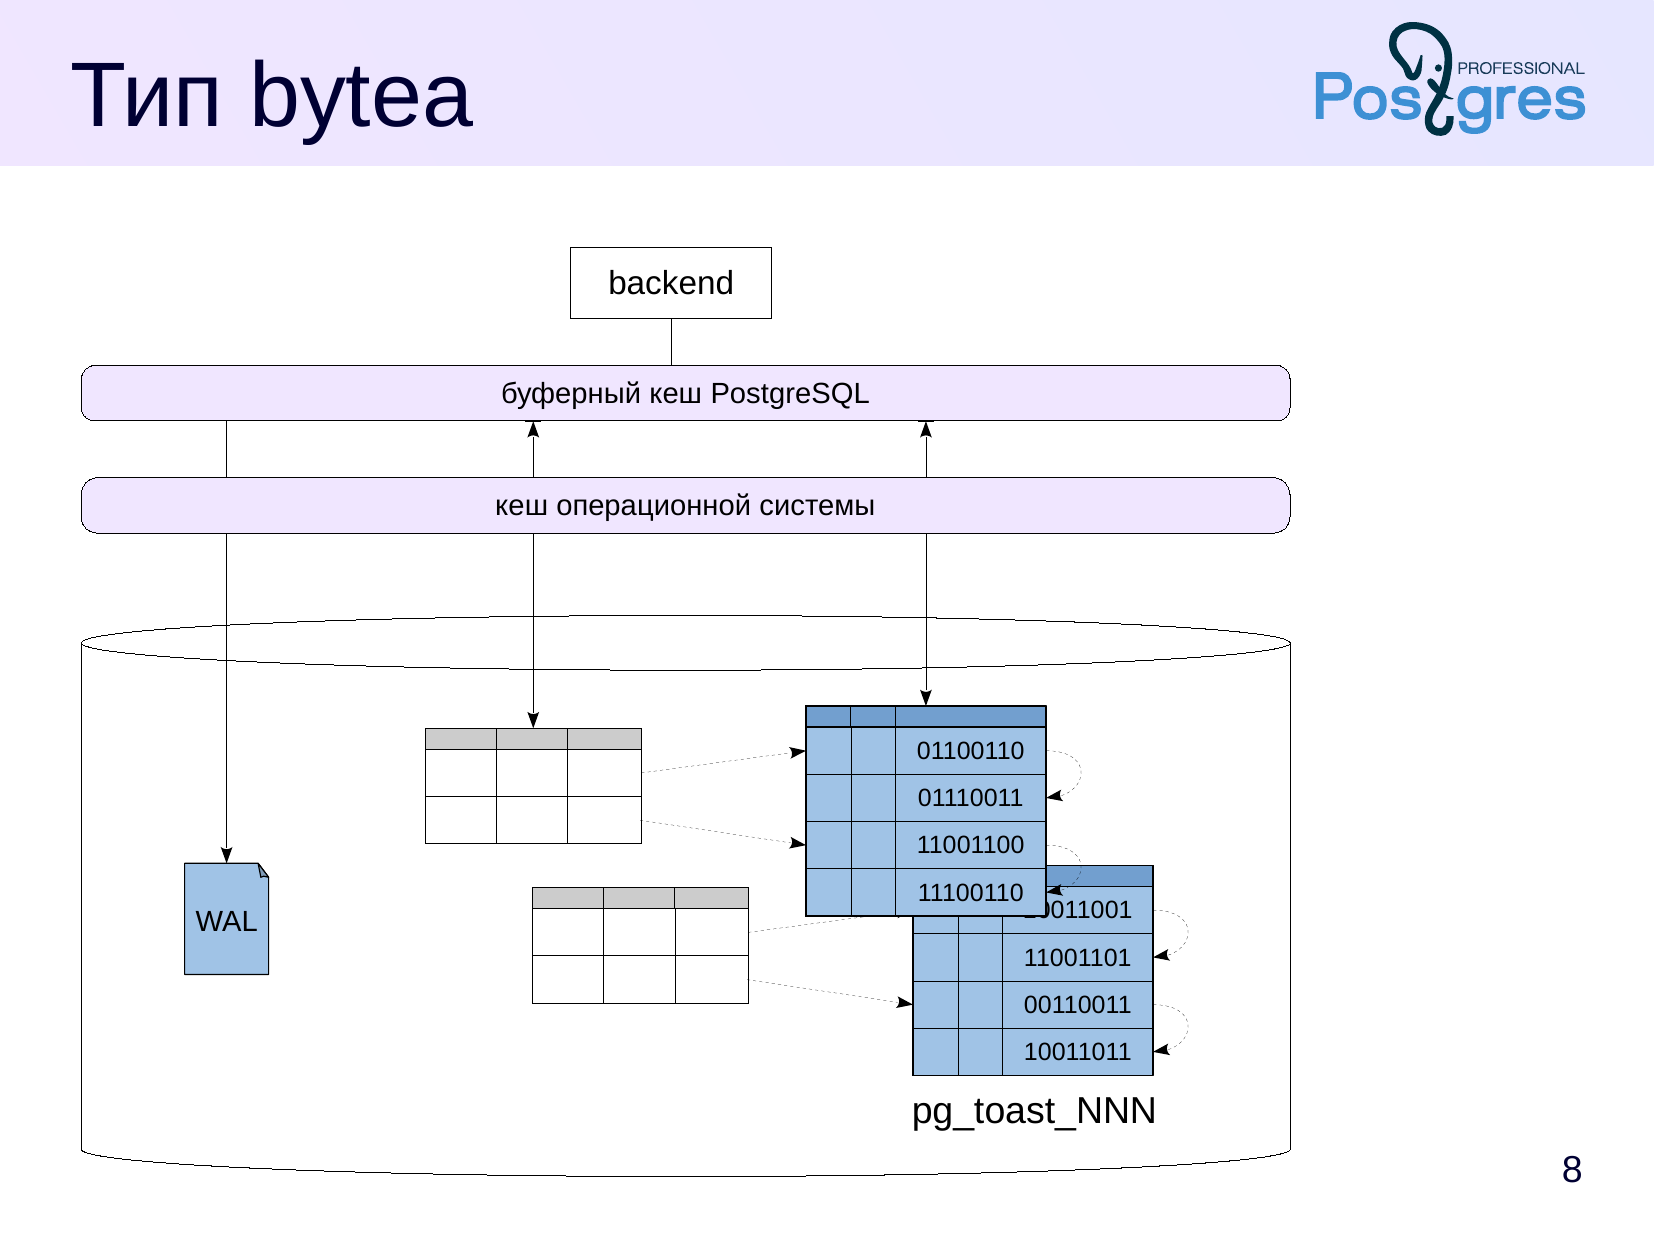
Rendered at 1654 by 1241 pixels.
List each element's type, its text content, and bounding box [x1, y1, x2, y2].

text_box [807, 707, 1045, 774]
text_box [184, 863, 269, 897]
text_box [959, 934, 1002, 981]
text_box [852, 822, 895, 868]
text_box 00110011 [1003, 982, 1152, 1028]
text_box 10011001 [1003, 887, 1152, 933]
text_box [914, 1029, 958, 1075]
text_box pg_toast_NNN [897, 1081, 1173, 1139]
text_box 11100110 [896, 869, 1045, 915]
text_box [426, 729, 641, 796]
text_box [497, 797, 567, 843]
list [70, 224, 1583, 1081]
text_box [81, 1081, 1291, 1177]
text_box [807, 822, 851, 868]
text_box [568, 797, 640, 843]
text_box буферный кеш PostgreSQL [81, 365, 1291, 421]
text_box [959, 982, 1002, 1028]
text_box [959, 917, 1002, 933]
text_box [914, 934, 958, 981]
text_box backend [570, 247, 772, 319]
text_box [807, 775, 851, 821]
text_box [604, 956, 675, 1003]
text_box WAL [180, 897, 273, 946]
text_box кеш операционной системы [81, 477, 1291, 534]
text_box [1047, 866, 1152, 887]
text_box [914, 917, 958, 933]
text_box [852, 775, 895, 821]
text_box [676, 956, 747, 1003]
text_box [914, 982, 958, 1028]
text_box 01110011 [896, 775, 1045, 821]
text_box [852, 728, 895, 774]
text_box [184, 946, 269, 975]
text_box 10011011 [1003, 1029, 1152, 1075]
text_box [959, 1029, 1002, 1075]
text_box [807, 869, 851, 915]
text_box 01100110 [896, 728, 1045, 774]
text_box 11001100 [896, 822, 1045, 868]
text_box [533, 888, 748, 955]
title Тип bytea [70, 43, 1241, 147]
text_box [852, 869, 895, 915]
text_box 11001101 [1003, 934, 1152, 981]
